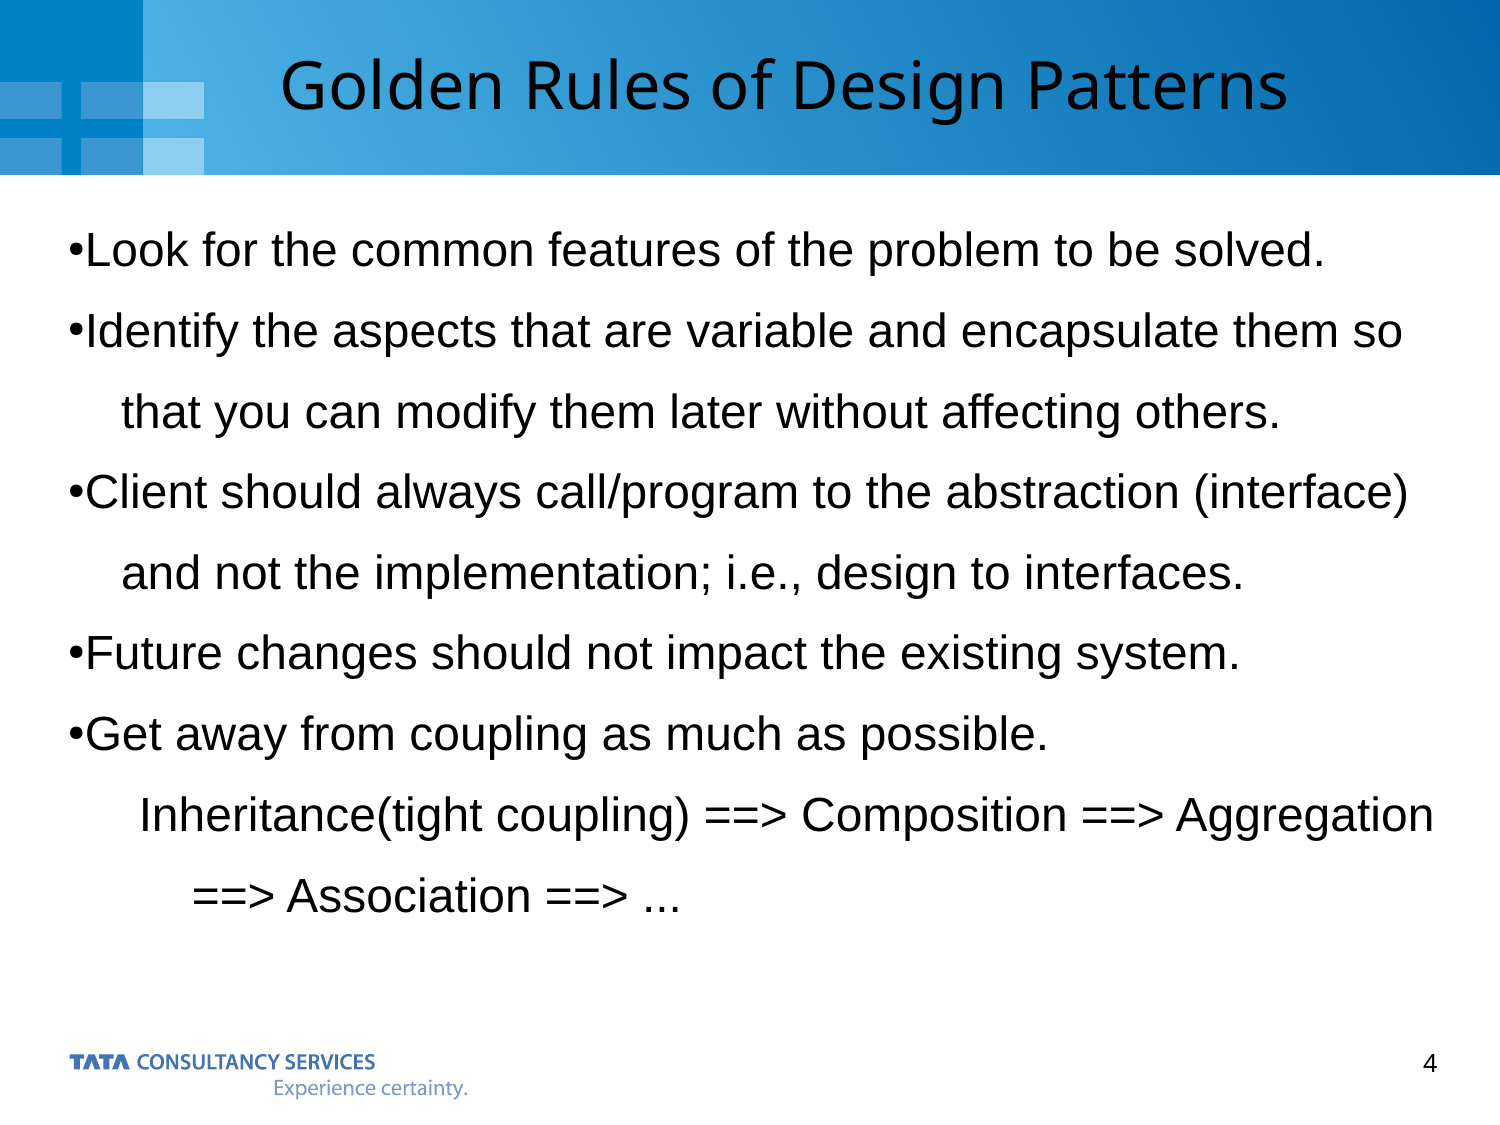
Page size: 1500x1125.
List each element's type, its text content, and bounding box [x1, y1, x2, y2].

text_box Golden Rules of Design Patterns [224, 11, 1347, 154]
text_box Look for the common features of the problem to be solved. Identify the aspects that are variable and encapsulate them so that you can modify them later without affecting others. Client should always call/program to the abstraction (interface) and not the implementation; i.e., design to interfaces. Future changes should not impact the existing system. Get away from coupling as much as possible. Inheritance(tight coupling) ==> Composition ==> Aggregation ==> Association ==> ... [35, 188, 1465, 1040]
